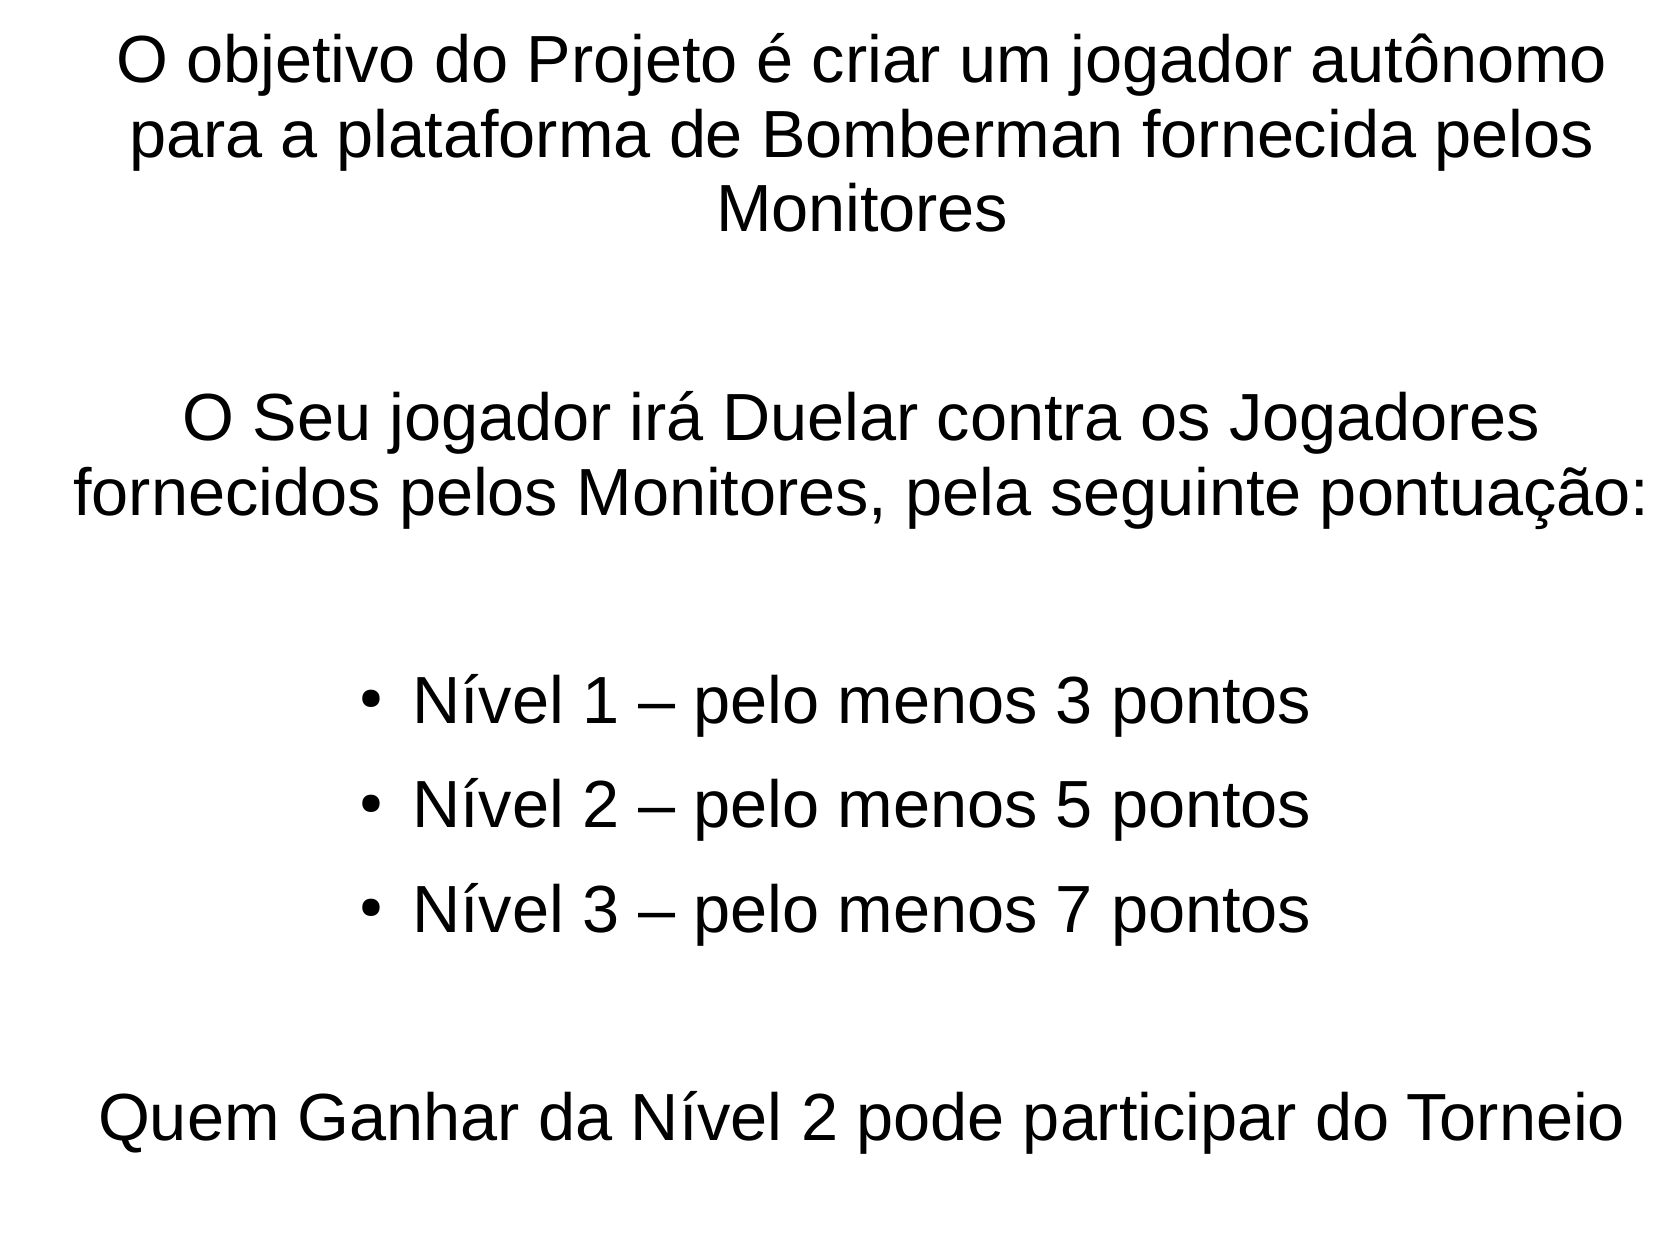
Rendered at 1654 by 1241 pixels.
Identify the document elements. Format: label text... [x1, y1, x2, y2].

list O objetivo do Projeto é criar um jogador autônomo para a plataforma de Bomberman fornecida pelos Monitores O Seu jogador irá Duelar contra os Jogadores fornecidos pelos Monitores, pela seguinte pontuação: Nível 1 – pelo menos 3 pontos Nível 2 – pelo menos 5 pontos Nível 3 – pelo menos 7 pontos Quem Ganhar da Nível 2 pode participar do Torneio [0, 21, 1654, 1186]
